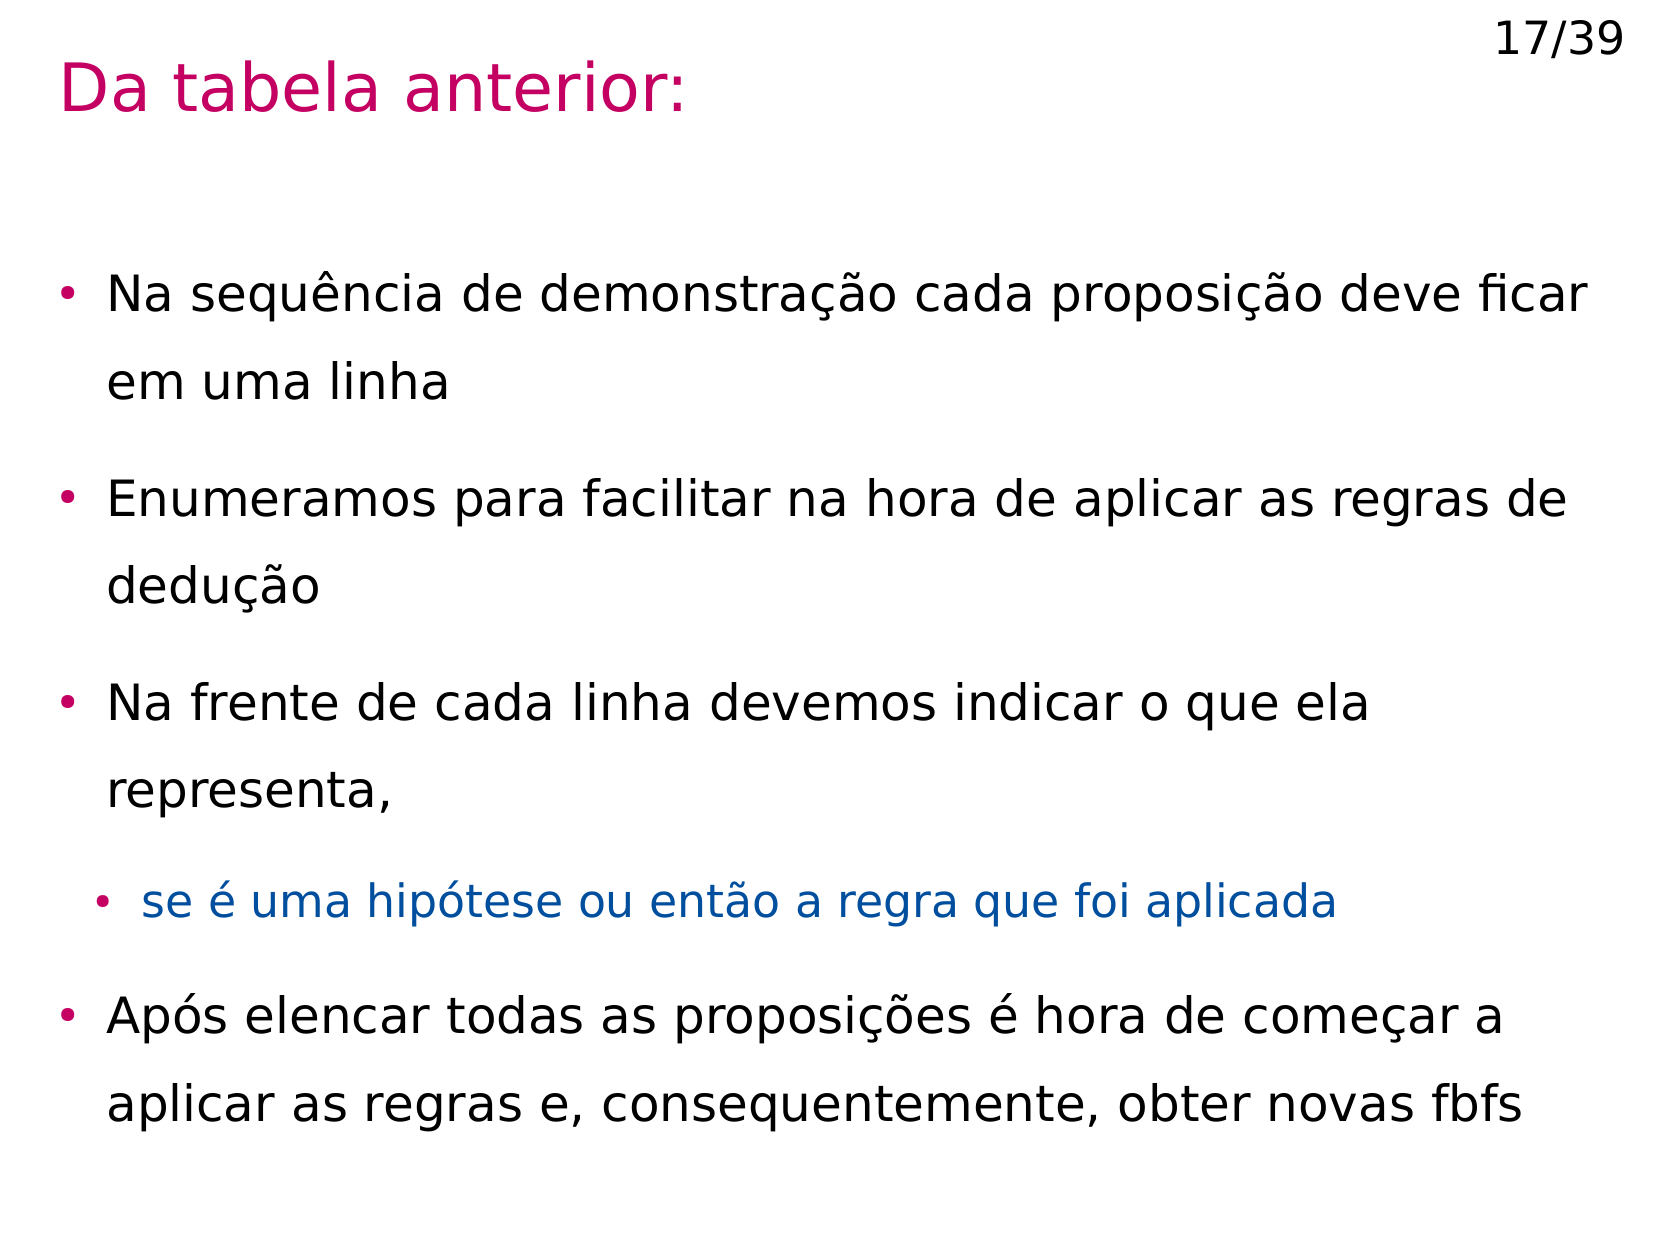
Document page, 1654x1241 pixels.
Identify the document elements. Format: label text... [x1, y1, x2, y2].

list Na sequência de demonstração cada proposição deve ficar em uma linha Enumeramos para facilitar na hora de aplicar as regras de dedução Na frente de cada linha devemos indicar o que ela representa, se é uma hipótese ou então a regra que foi aplicada Após elencar todas as proposições é hora de começar a aplicar as regras e, consequentemente, obter novas fbfs [59, 236, 1625, 1211]
title Da tabela anterior: [59, 29, 1625, 148]
